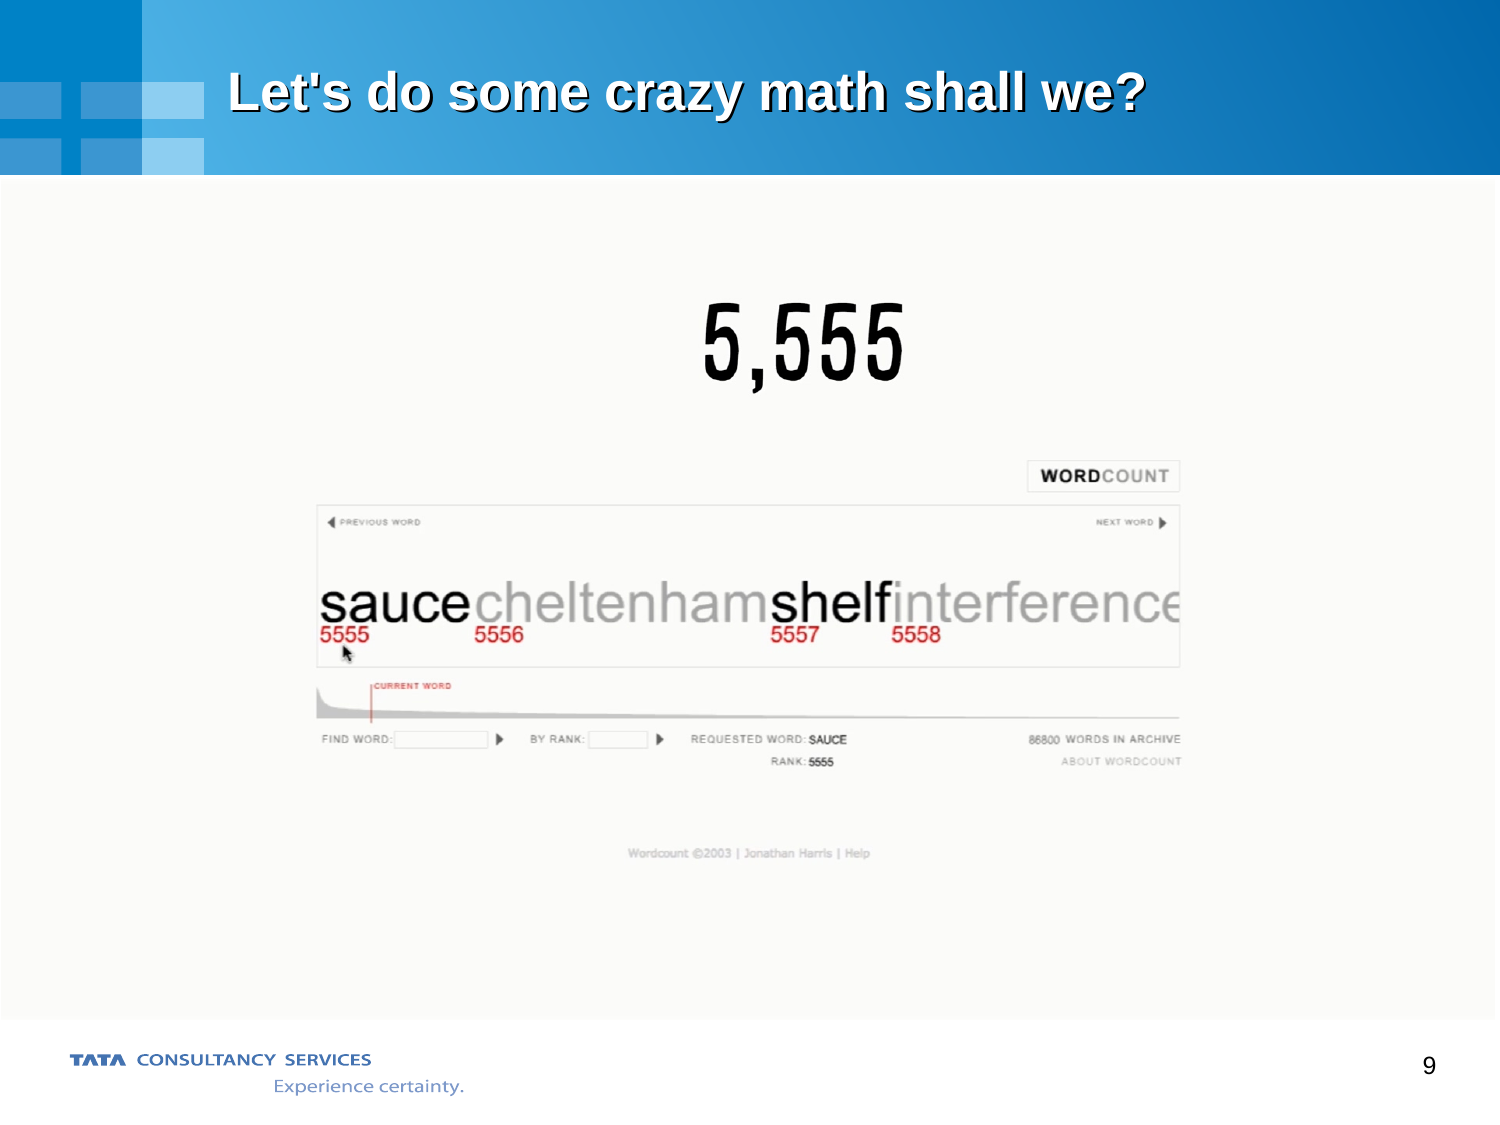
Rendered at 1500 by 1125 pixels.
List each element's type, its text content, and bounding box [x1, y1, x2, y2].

title Let's do some crazy math shall we? [212, 54, 1447, 131]
picture [1, 179, 1495, 1021]
